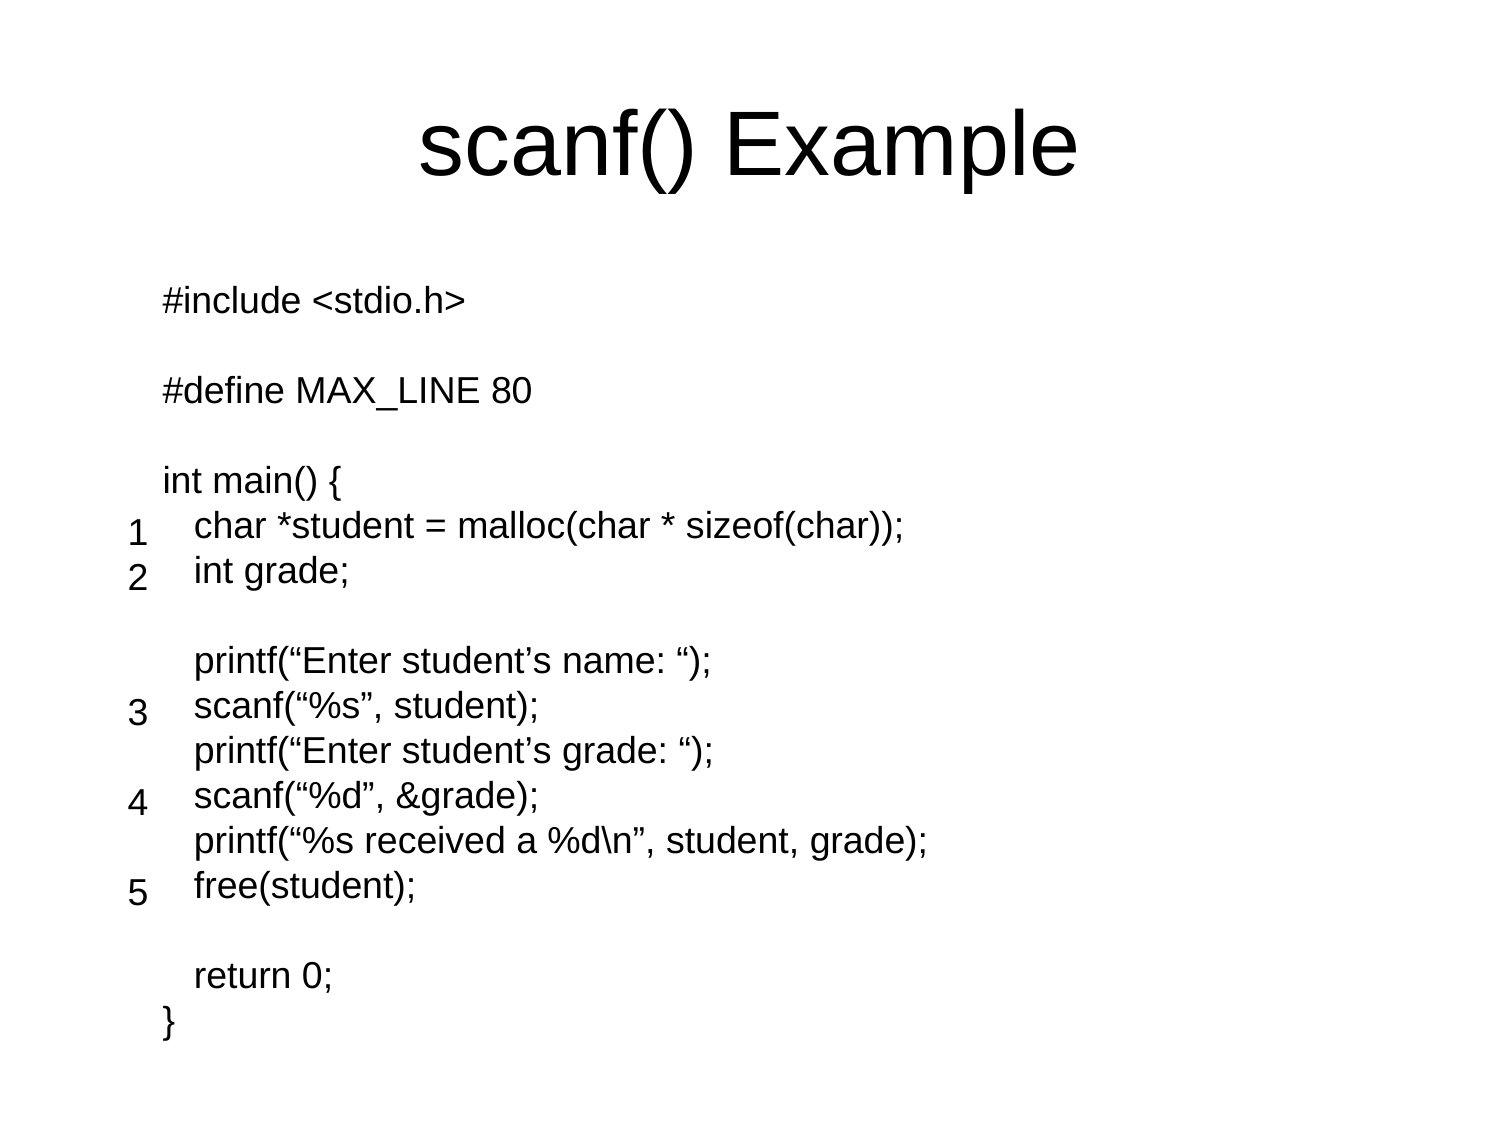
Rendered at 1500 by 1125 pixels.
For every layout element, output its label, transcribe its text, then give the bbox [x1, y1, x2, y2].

text_box #include <stdio.h> #define MAX_LINE 80 int main() { char *student = malloc(char * sizeof(char)); int grade; printf(“Enter student’s name: “); scanf(“%s”, student); printf(“Enter student’s grade: “); scanf(“%d”, &grade); printf(“%s received a %d\n”, student, grade); free(student); return 0; } [147, 268, 944, 1049]
title scanf() Example [75, 45, 1426, 233]
text_box 1 2 3 4 5 [112, 499, 164, 921]
